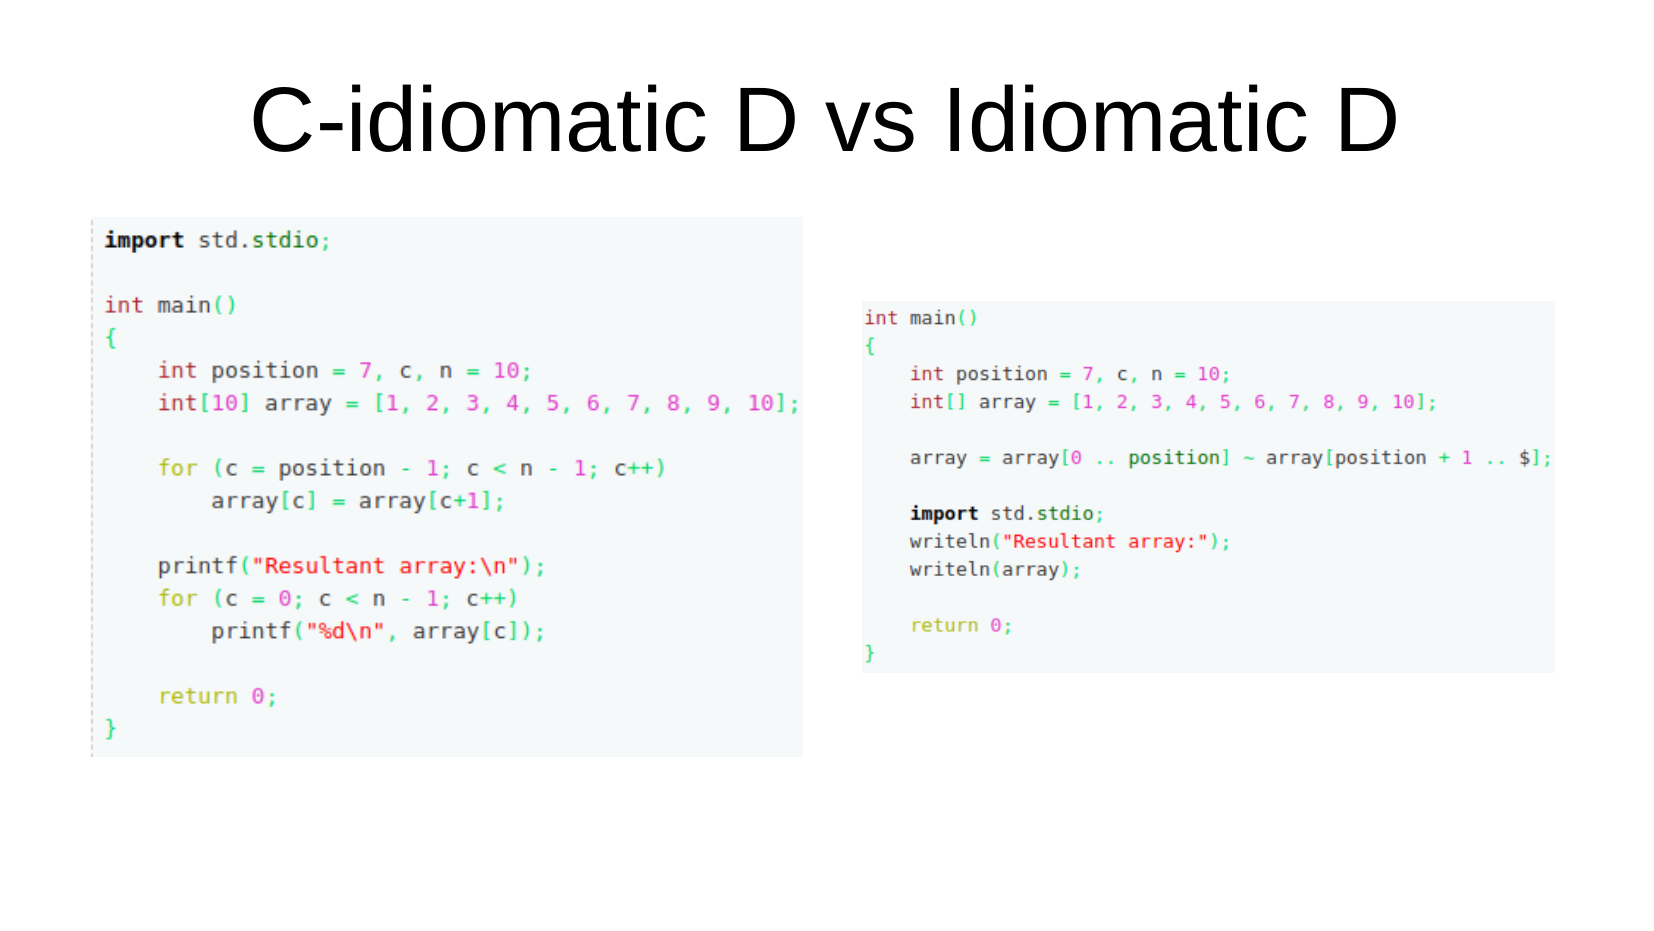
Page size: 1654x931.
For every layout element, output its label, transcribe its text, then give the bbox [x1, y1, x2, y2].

title C-idiomatic D vs Idiomatic D [82, 37, 1571, 193]
picture [862, 301, 1555, 673]
picture [88, 217, 803, 757]
